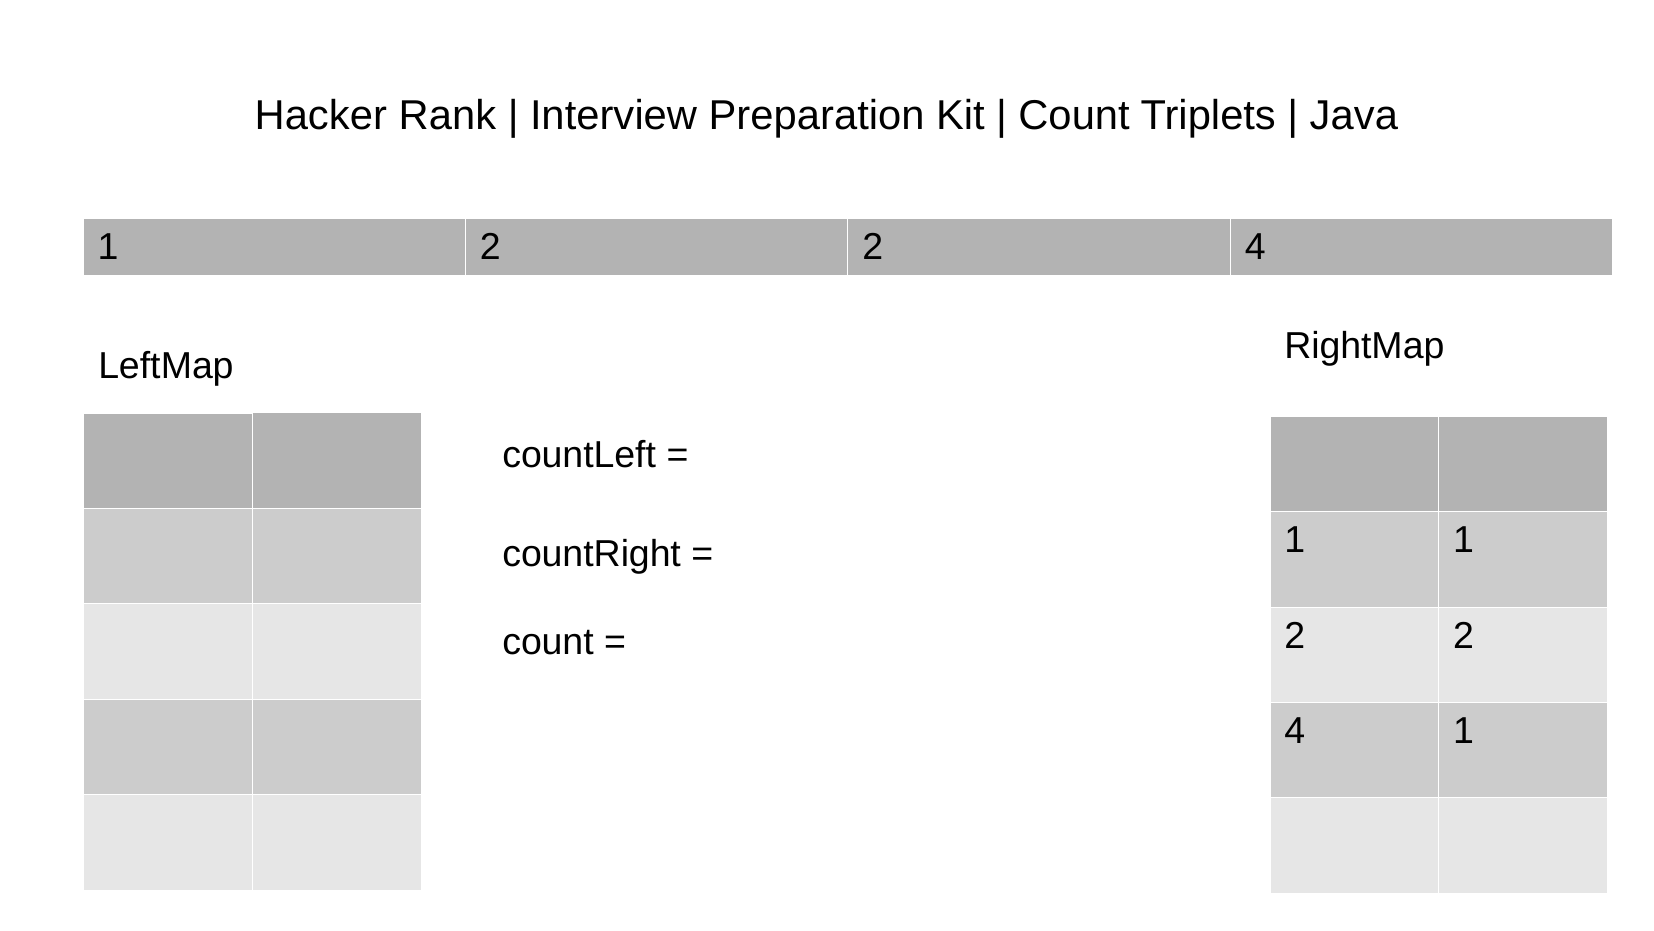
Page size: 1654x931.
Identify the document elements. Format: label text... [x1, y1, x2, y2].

text_box RightMap [1269, 317, 1487, 416]
table_header 1 [84, 219, 465, 275]
text_box LeftMap [83, 337, 301, 437]
table_header [84, 437, 252, 508]
table_cell [84, 509, 252, 603]
table_cell [1439, 798, 1607, 893]
table_header [1271, 417, 1438, 511]
table_header 2 [848, 219, 1230, 275]
table_header 4 [1231, 219, 1612, 275]
table_cell [253, 604, 421, 699]
table_cell [253, 700, 421, 794]
table_cell [84, 700, 252, 794]
table_cell 1 [1271, 512, 1438, 607]
title Hacker Rank | Interview Preparation Kit | Count Triplets | Java [82, 37, 1571, 193]
text_box countRight = [487, 525, 863, 613]
table_cell 1 [1439, 512, 1607, 607]
table_cell 2 [1439, 608, 1607, 702]
text_box countLeft = [487, 426, 863, 525]
table_cell [253, 795, 421, 890]
text_box count = [487, 613, 863, 713]
table_cell [253, 509, 421, 603]
table_cell [1271, 798, 1438, 893]
table_cell 1 [1439, 703, 1607, 797]
table_cell 4 [1271, 703, 1438, 797]
table_header 2 [466, 219, 847, 275]
table_header [253, 413, 421, 508]
table_cell [84, 604, 252, 699]
table_cell 2 [1271, 608, 1438, 702]
table_cell [84, 795, 252, 890]
table_header [1439, 417, 1607, 511]
